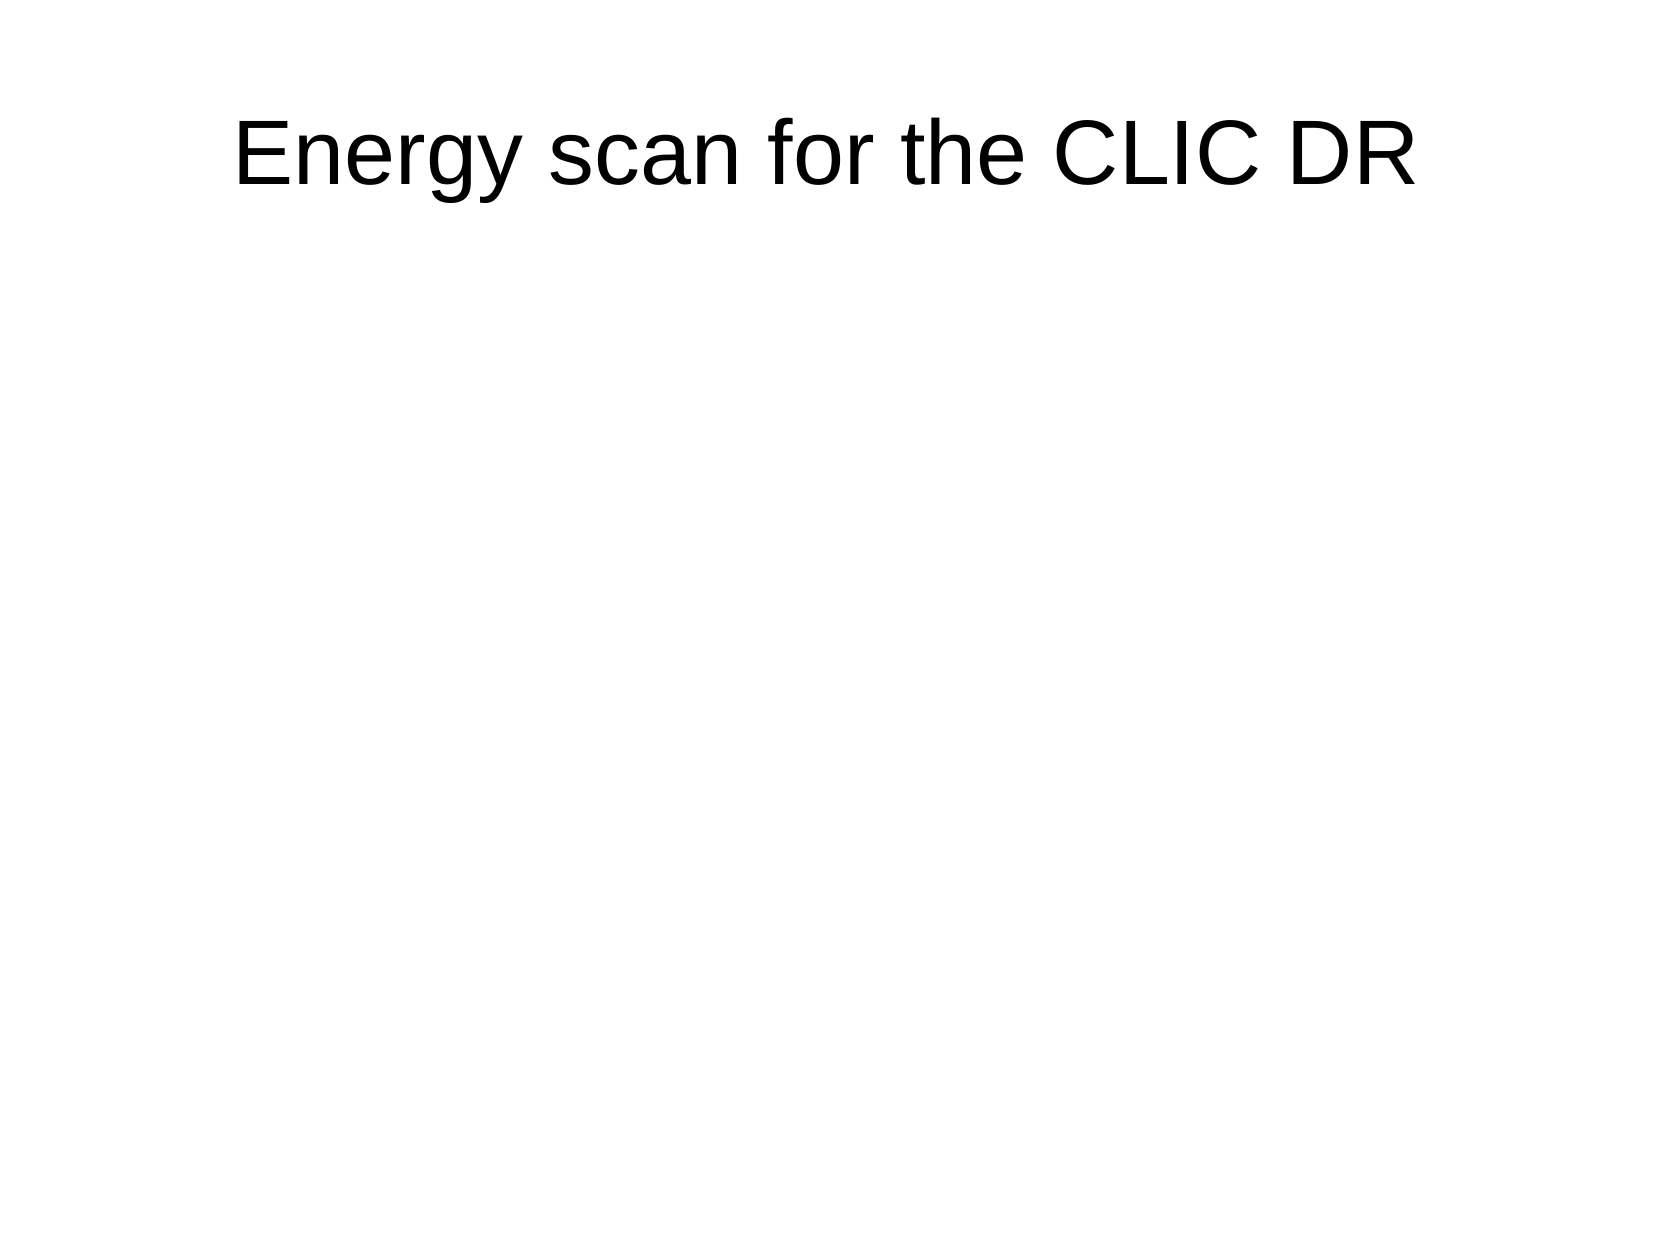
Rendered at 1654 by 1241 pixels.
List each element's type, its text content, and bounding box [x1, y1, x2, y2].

title Energy scan for the CLIC DR [82, 49, 1571, 257]
